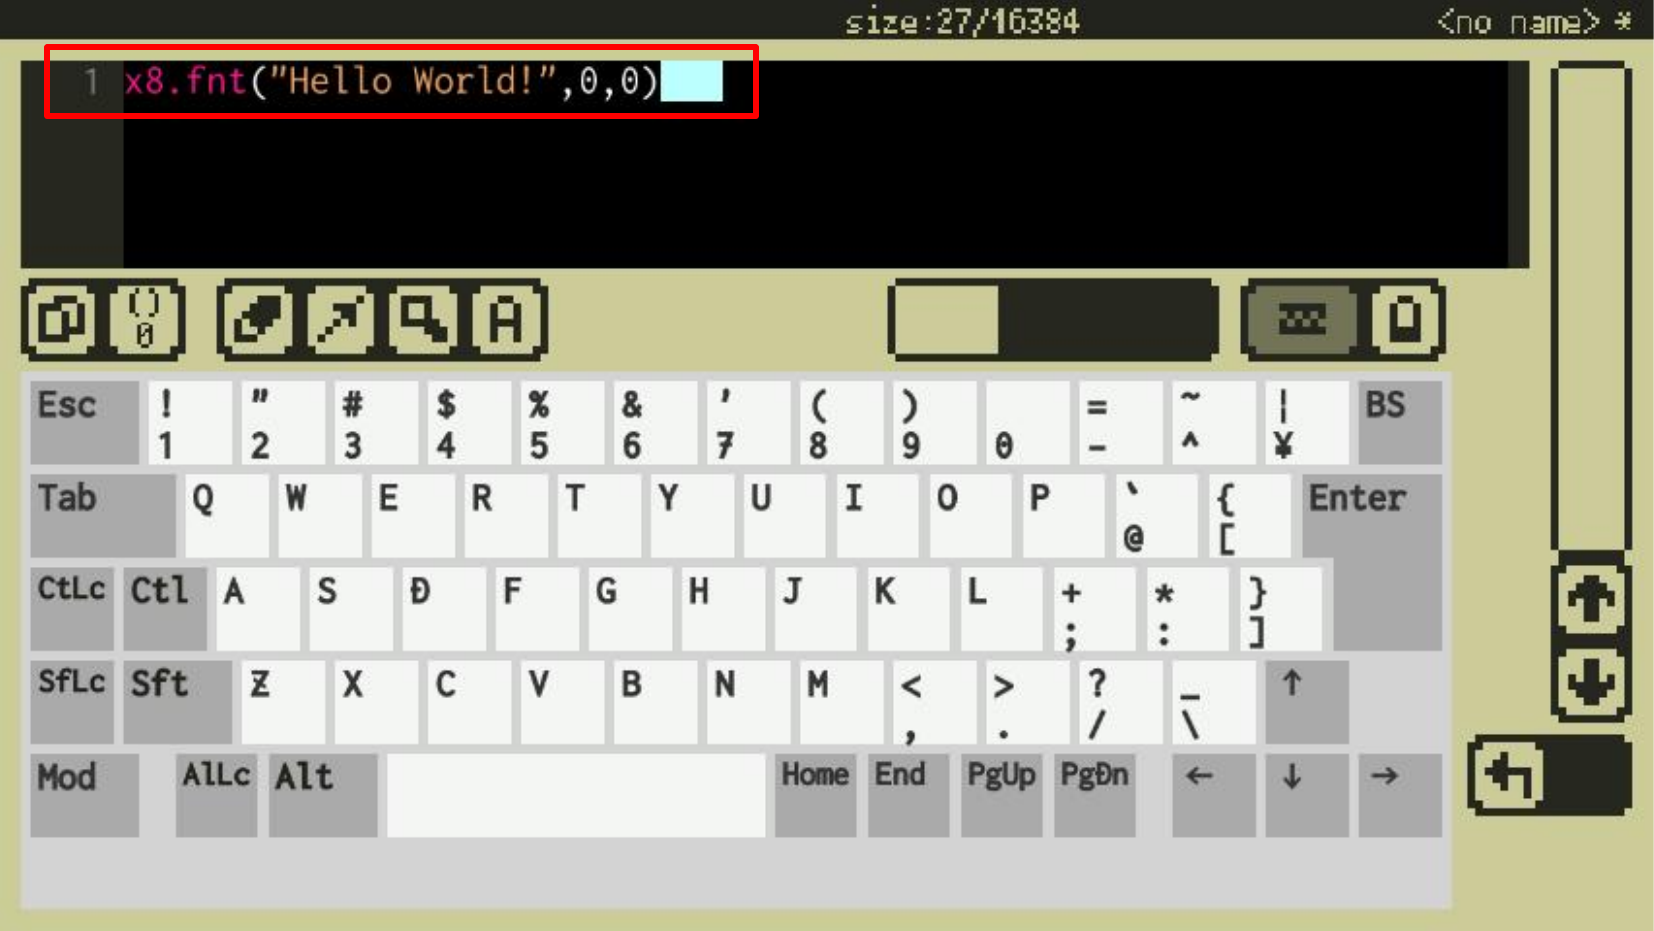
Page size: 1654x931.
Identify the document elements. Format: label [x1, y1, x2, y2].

picture [0, 0, 1654, 931]
text_box [47, 47, 756, 117]
